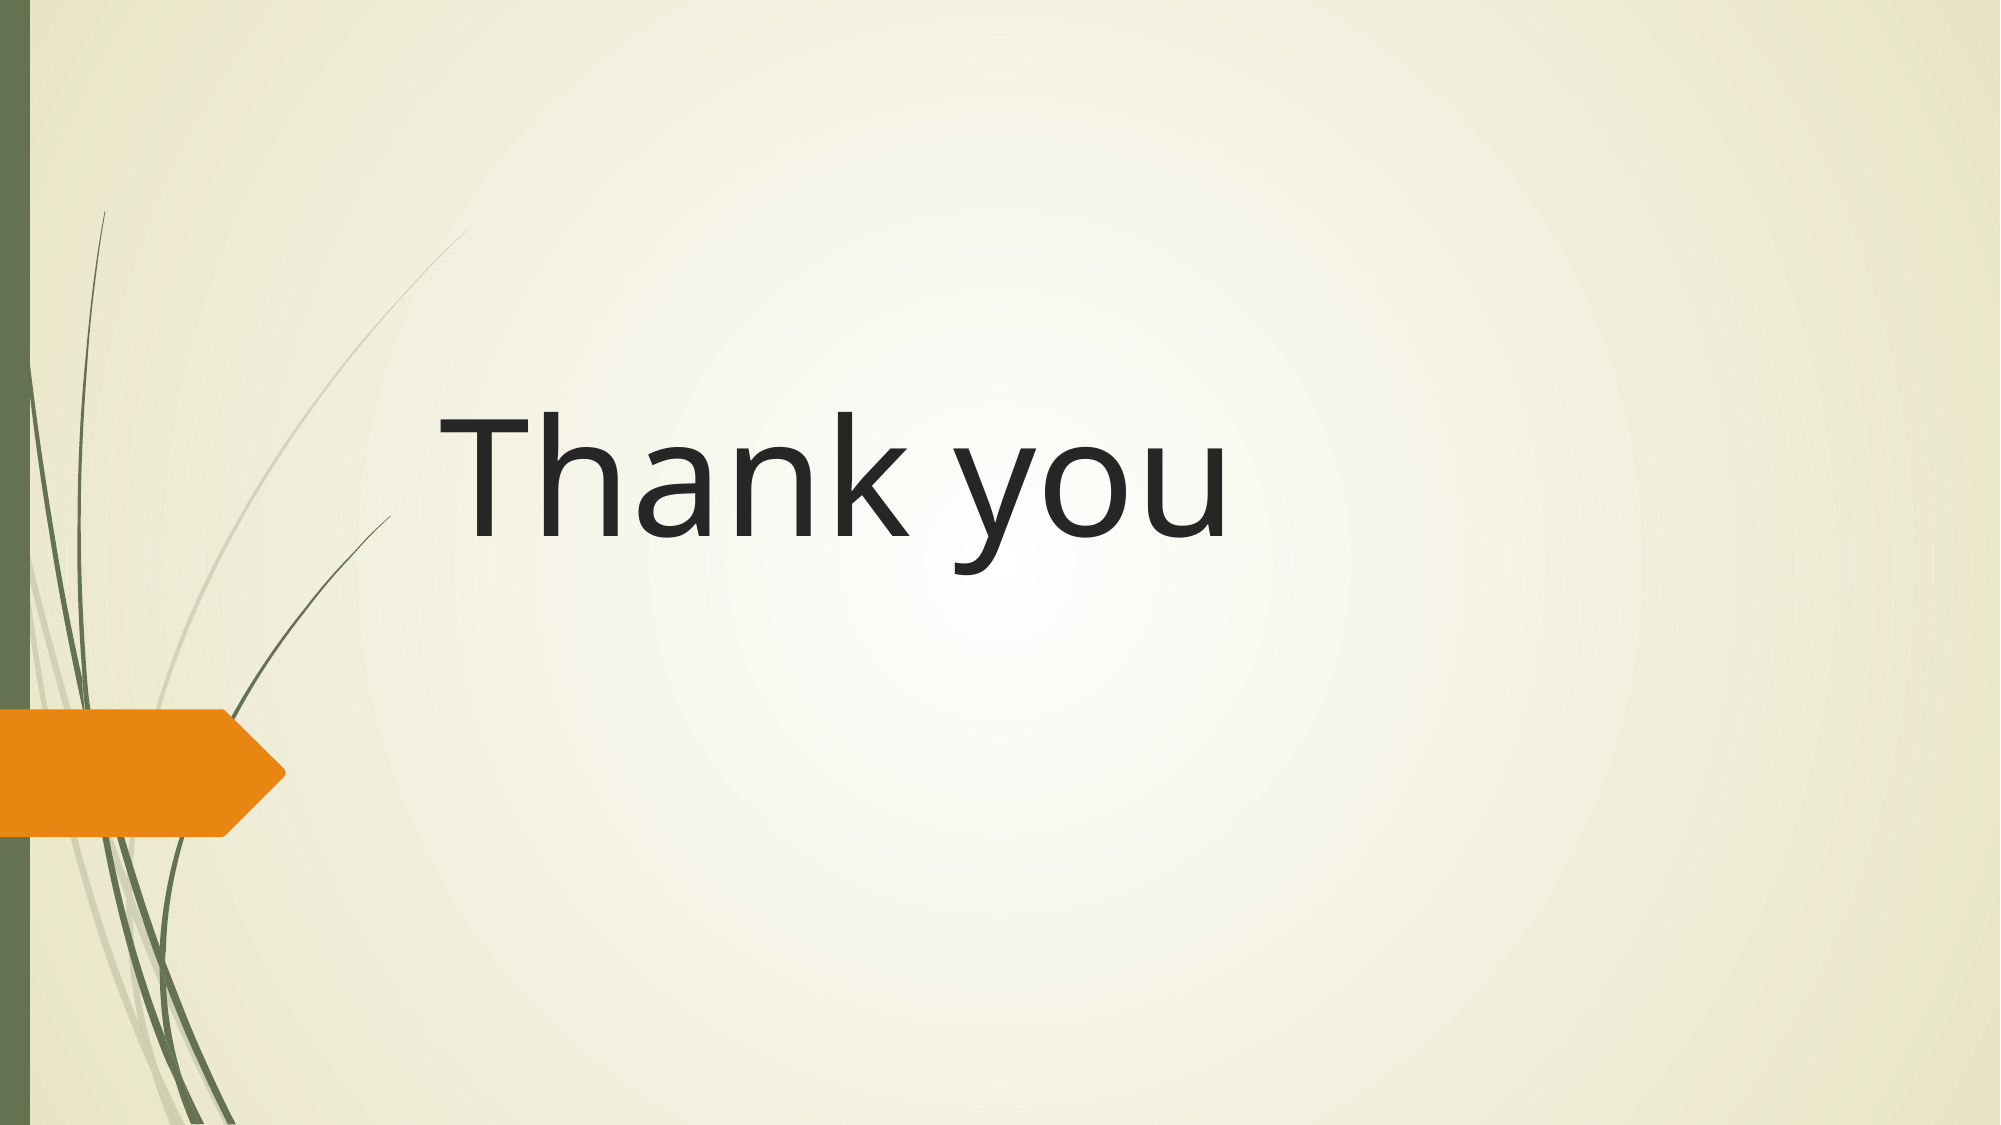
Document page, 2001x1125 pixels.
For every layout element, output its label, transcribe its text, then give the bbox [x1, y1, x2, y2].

title Thank you [424, 353, 1888, 592]
